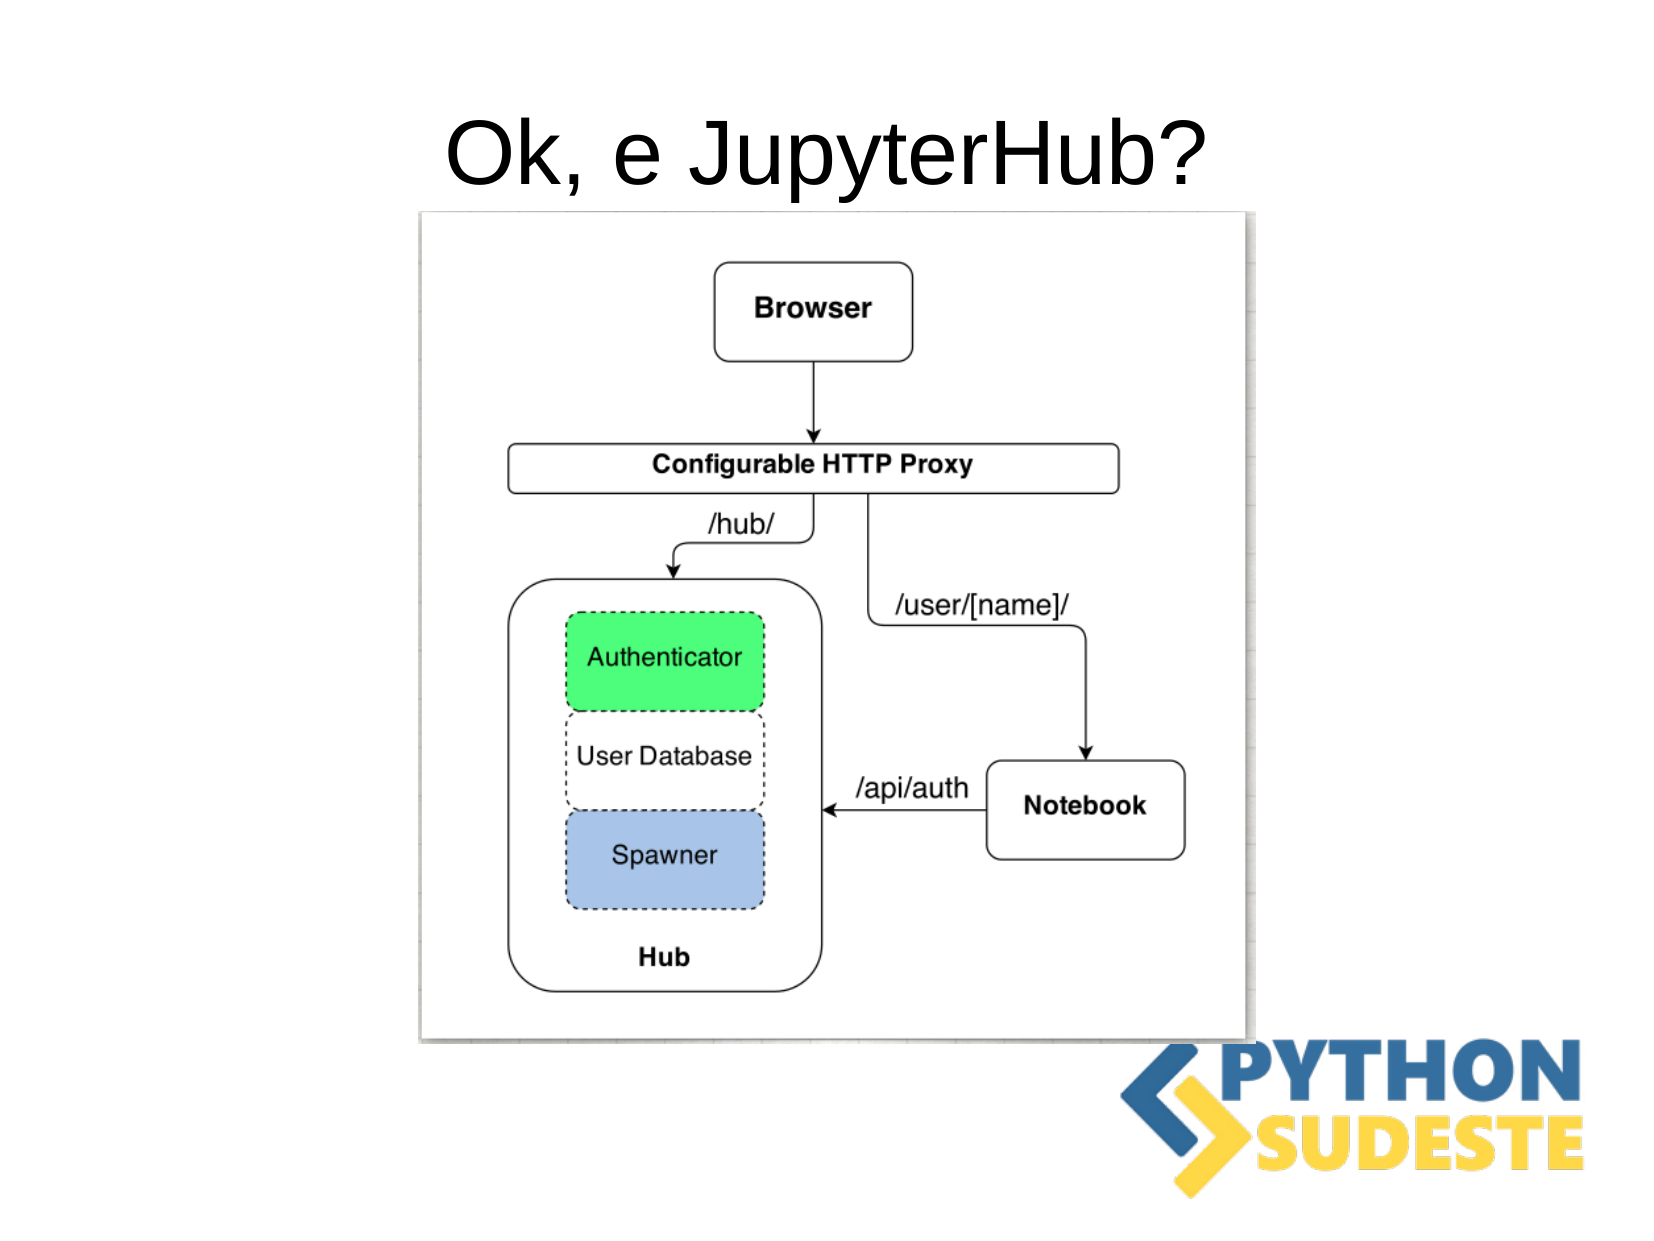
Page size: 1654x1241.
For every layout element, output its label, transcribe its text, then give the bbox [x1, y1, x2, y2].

picture [418, 211, 1654, 1203]
title Ok, e JupyterHub? [82, 49, 1571, 257]
